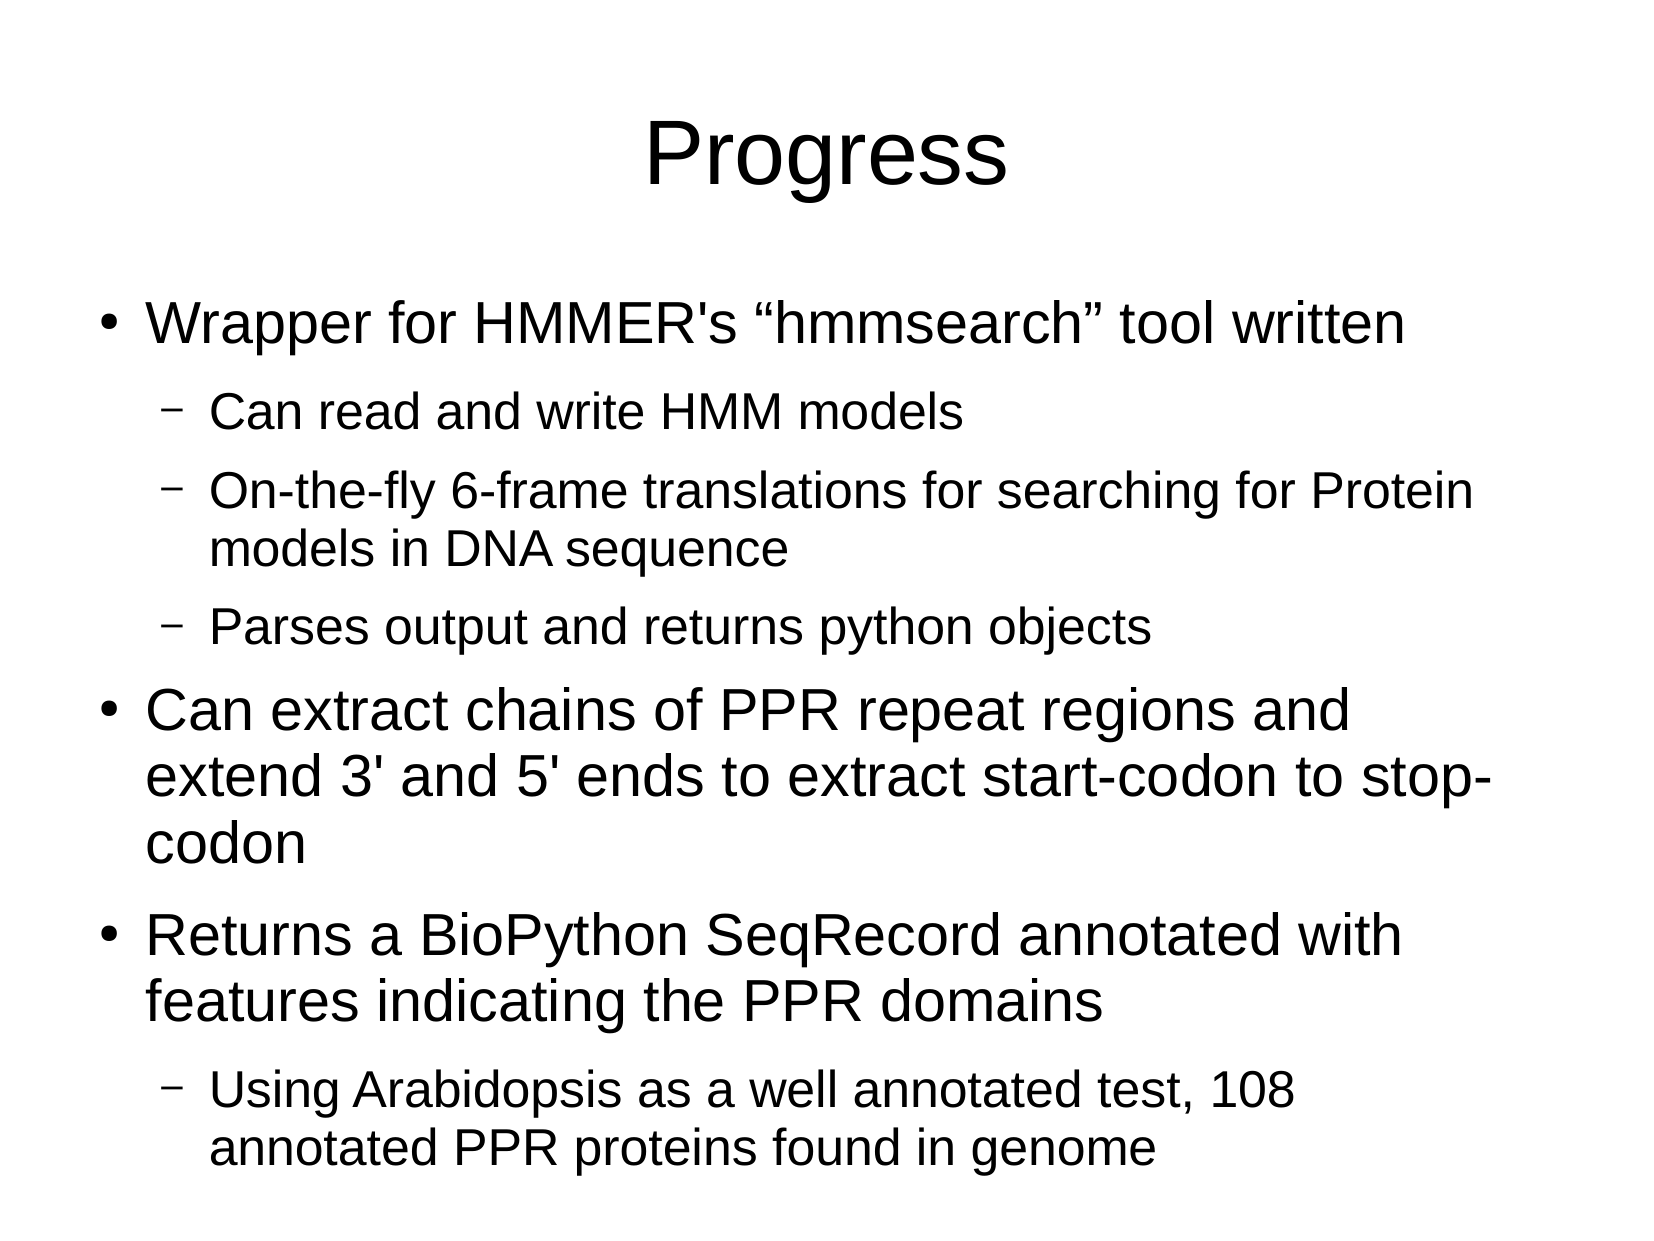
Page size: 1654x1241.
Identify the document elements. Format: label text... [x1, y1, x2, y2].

list Wrapper for HMMER's “hmmsearch” tool written Can read and write HMM models On-the-fly 6-frame translations for searching for Protein models in DNA sequence Parses output and returns python objects Can extract chains of PPR repeat regions and extend 3' and 5' ends to extract start-codon to stop-codon Returns a BioPython SeqRecord annotated with features indicating the PPR domains Using Arabidopsis as a well annotated test, 108 annotated PPR proteins found in genome [82, 290, 1538, 1182]
title Progress [82, 49, 1571, 257]
